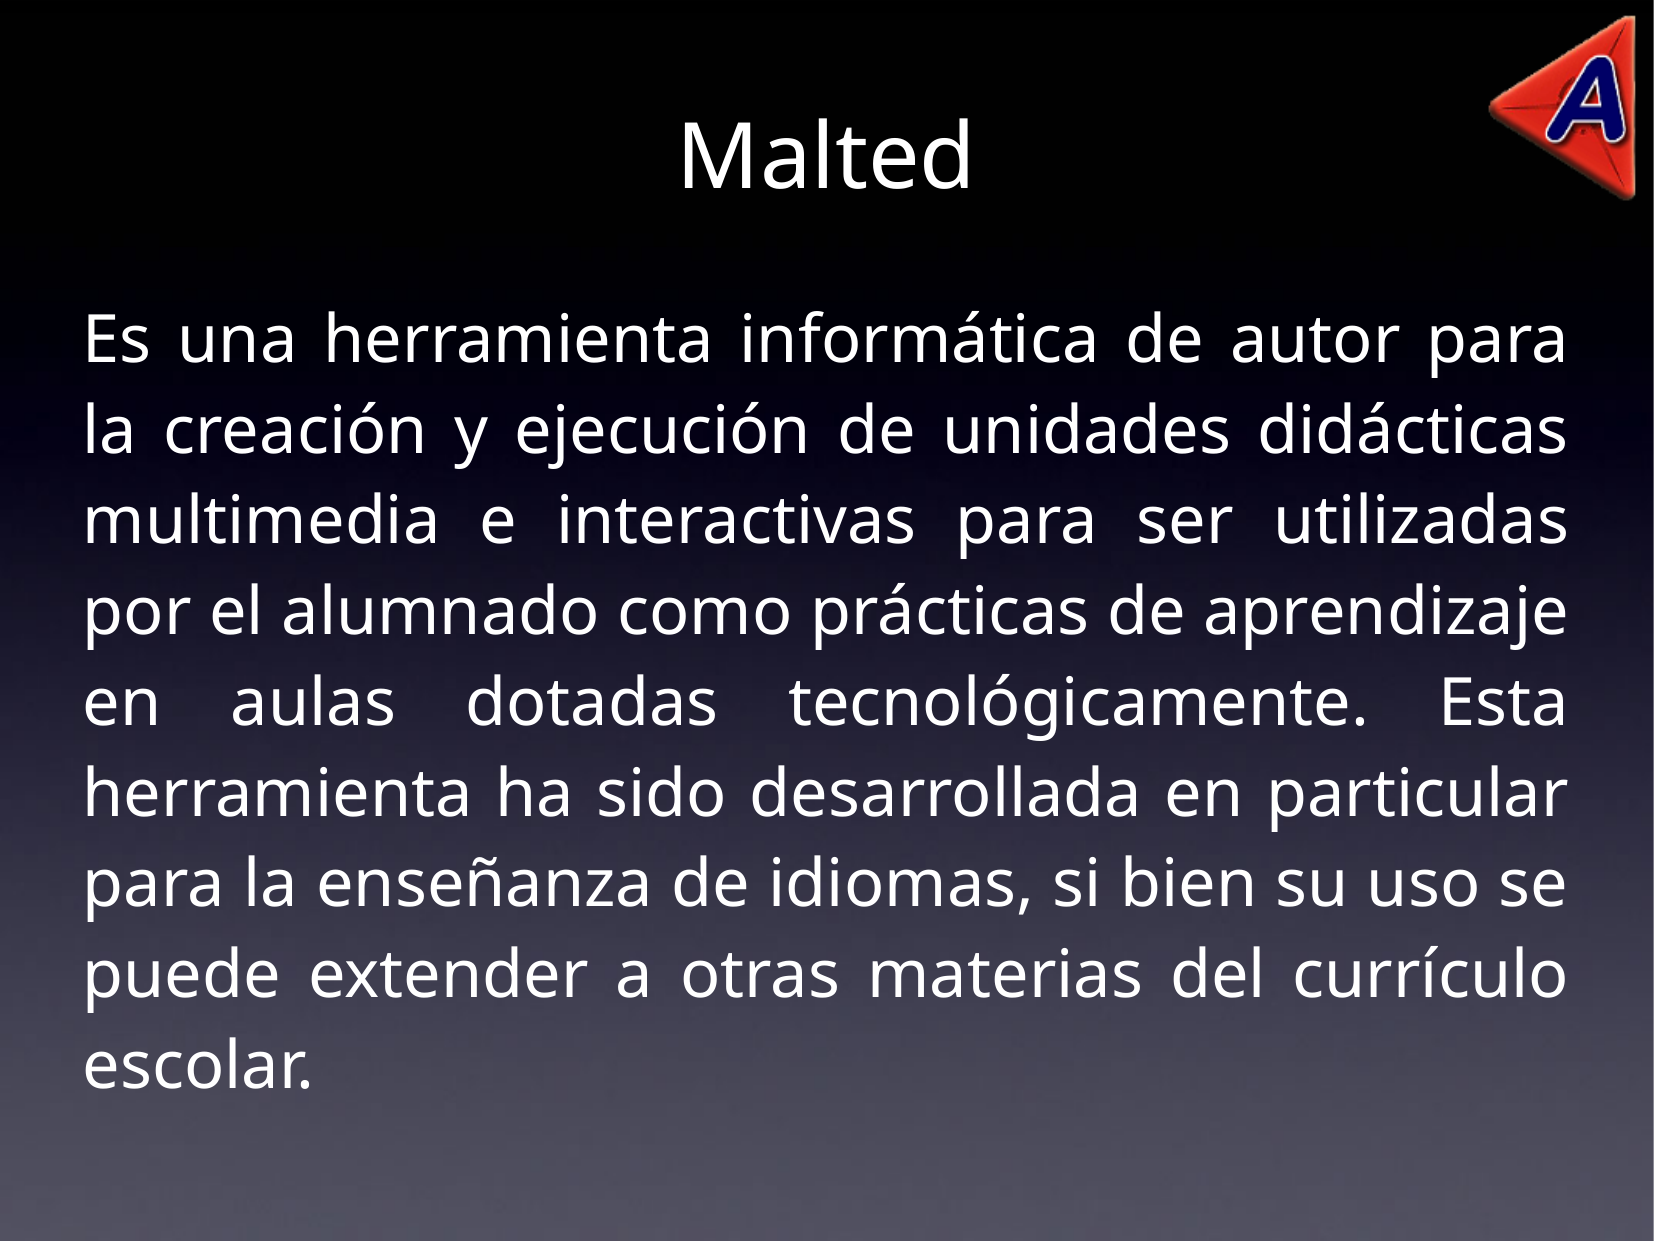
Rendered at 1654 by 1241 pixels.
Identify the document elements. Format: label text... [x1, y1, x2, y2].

picture [0, 0, 1654, 1241]
subtitle Es una herramienta informática de autor para la creación y ejecución de unidades didácticas multimedia e interactivas para ser utilizadas por el alumnado como prácticas de aprendizaje en aulas dotadas tecnológicamente. Esta herramienta ha sido desarrollada en particular para la enseñanza de idiomas, si bien su uso se puede extender a otras materias del currículo escolar. [82, 290, 1571, 1109]
title Malted [82, 56, 1571, 250]
